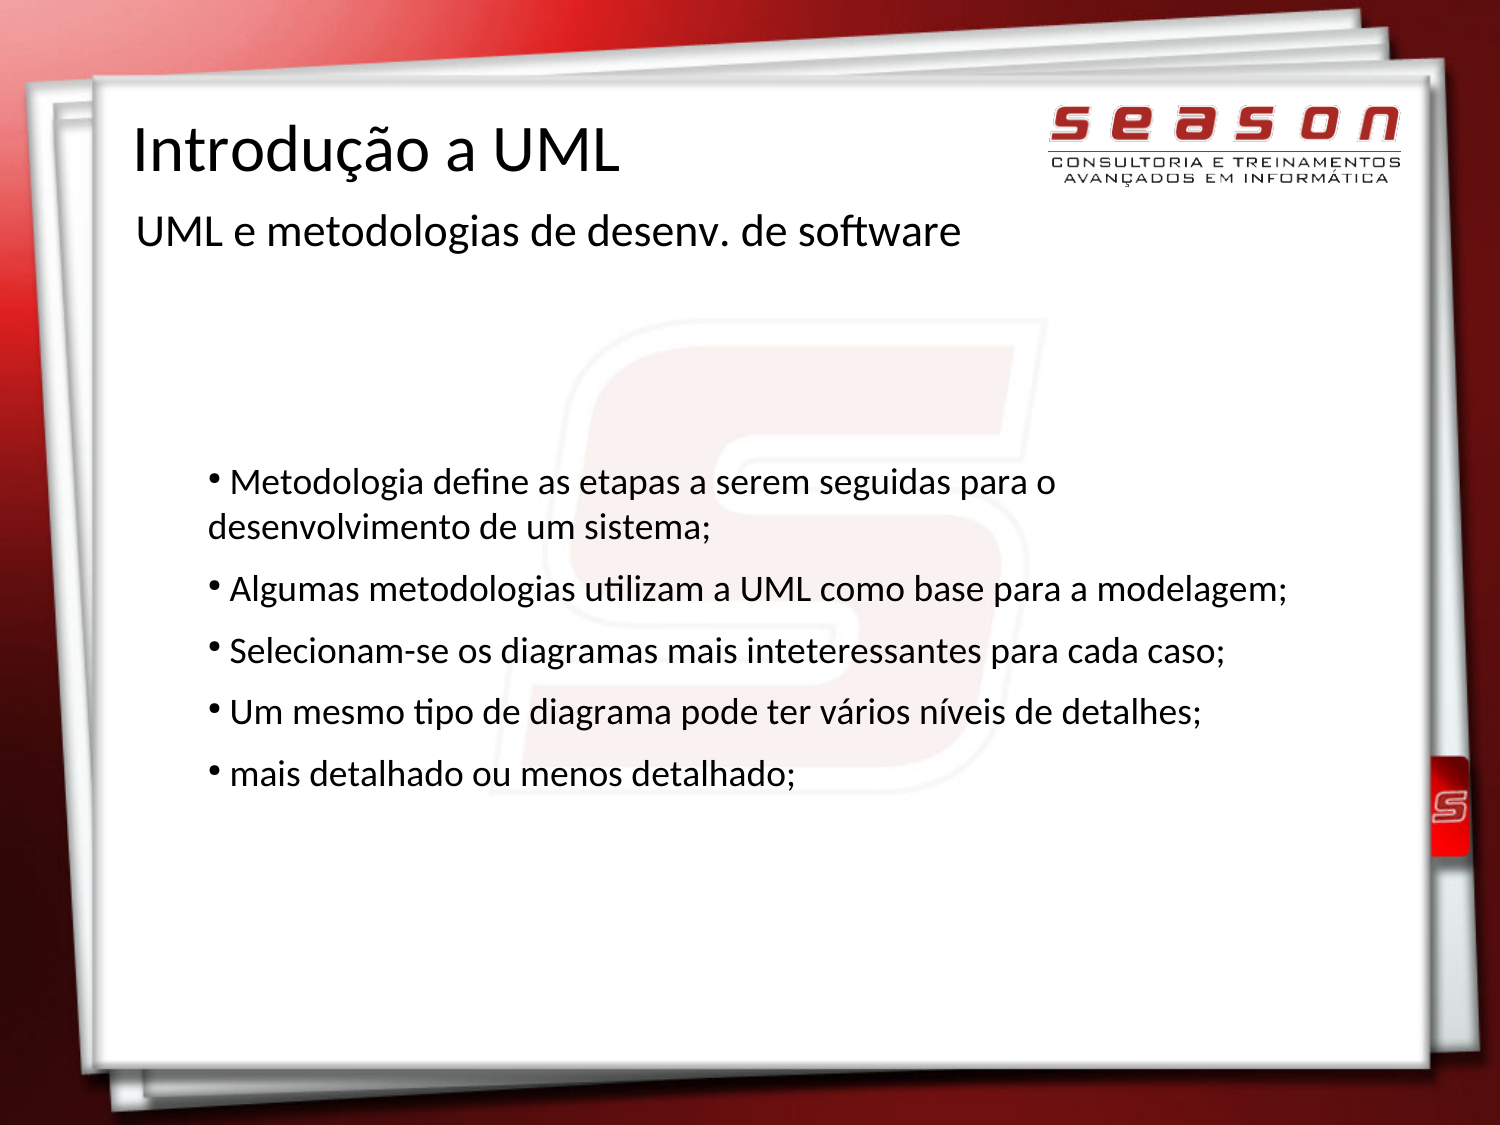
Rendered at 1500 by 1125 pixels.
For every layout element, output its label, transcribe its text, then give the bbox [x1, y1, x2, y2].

text_box Metodologia define as etapas a serem seguidas para o desenvolvimento de um sistema; Algumas metodologias utilizam a UML como base para a modelagem; Selecionam-se os diagramas mais inteteressantes para cada caso; Um mesmo tipo de diagrama pode ter vários níveis de detalhes; mais detalhado ou menos detalhado; [207, 357, 1328, 894]
picture [0, 0, 1500, 1125]
text_box UML e metodologias de desenv. de software [119, 200, 1240, 256]
title Introdução a UML [118, 33, 1394, 257]
